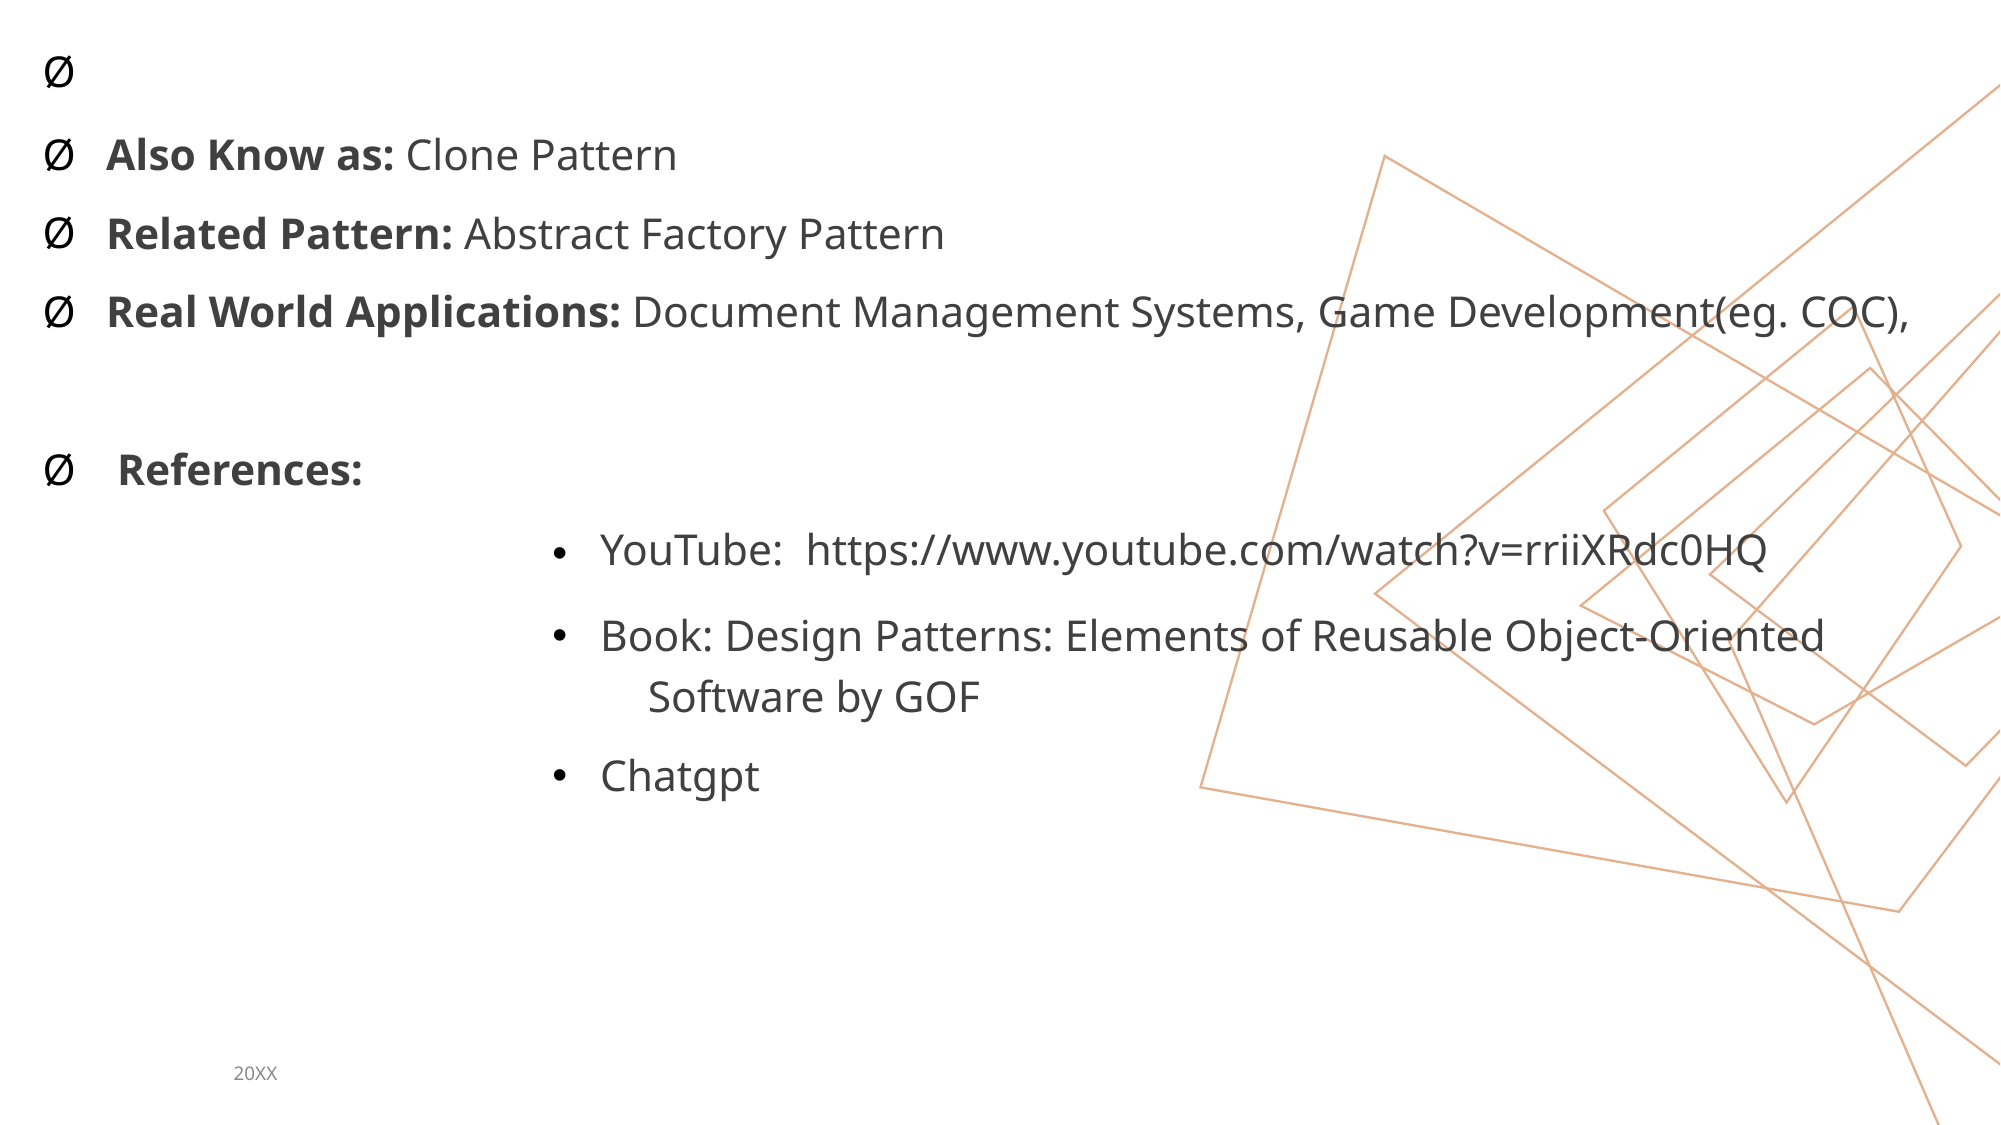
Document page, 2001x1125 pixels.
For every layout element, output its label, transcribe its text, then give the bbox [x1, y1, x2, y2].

list Also Know as: Clone Pattern Related Pattern: Abstract Factory Pattern Real World Applications: Document Management Systems, Game Development(eg. COC), References: YouTube: https://www.youtube.com/watch?v=rriiXRdc0HQ Book: Design Patterns: Elements of Reusable Object-Oriented Software by GOF Chatgpt [27, 34, 1969, 808]
text_box 20XX [218, 1042, 381, 1103]
